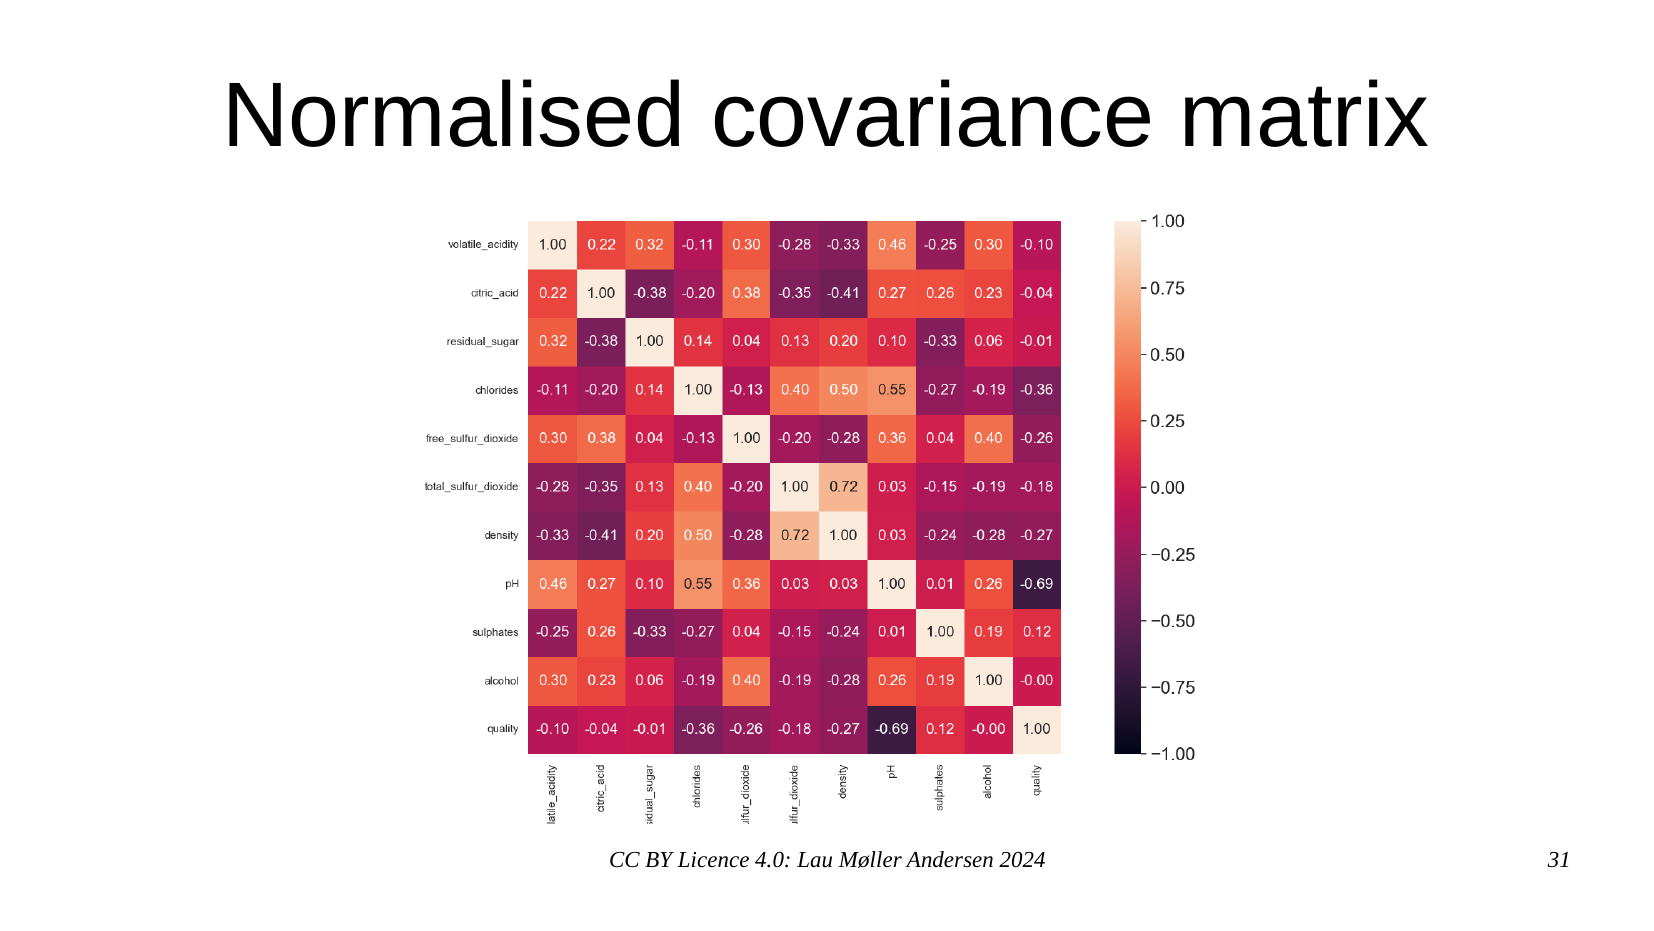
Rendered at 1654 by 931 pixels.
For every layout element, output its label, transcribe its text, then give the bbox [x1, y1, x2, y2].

picture [413, 192, 1224, 824]
title Normalised covariance matrix [82, 37, 1571, 193]
